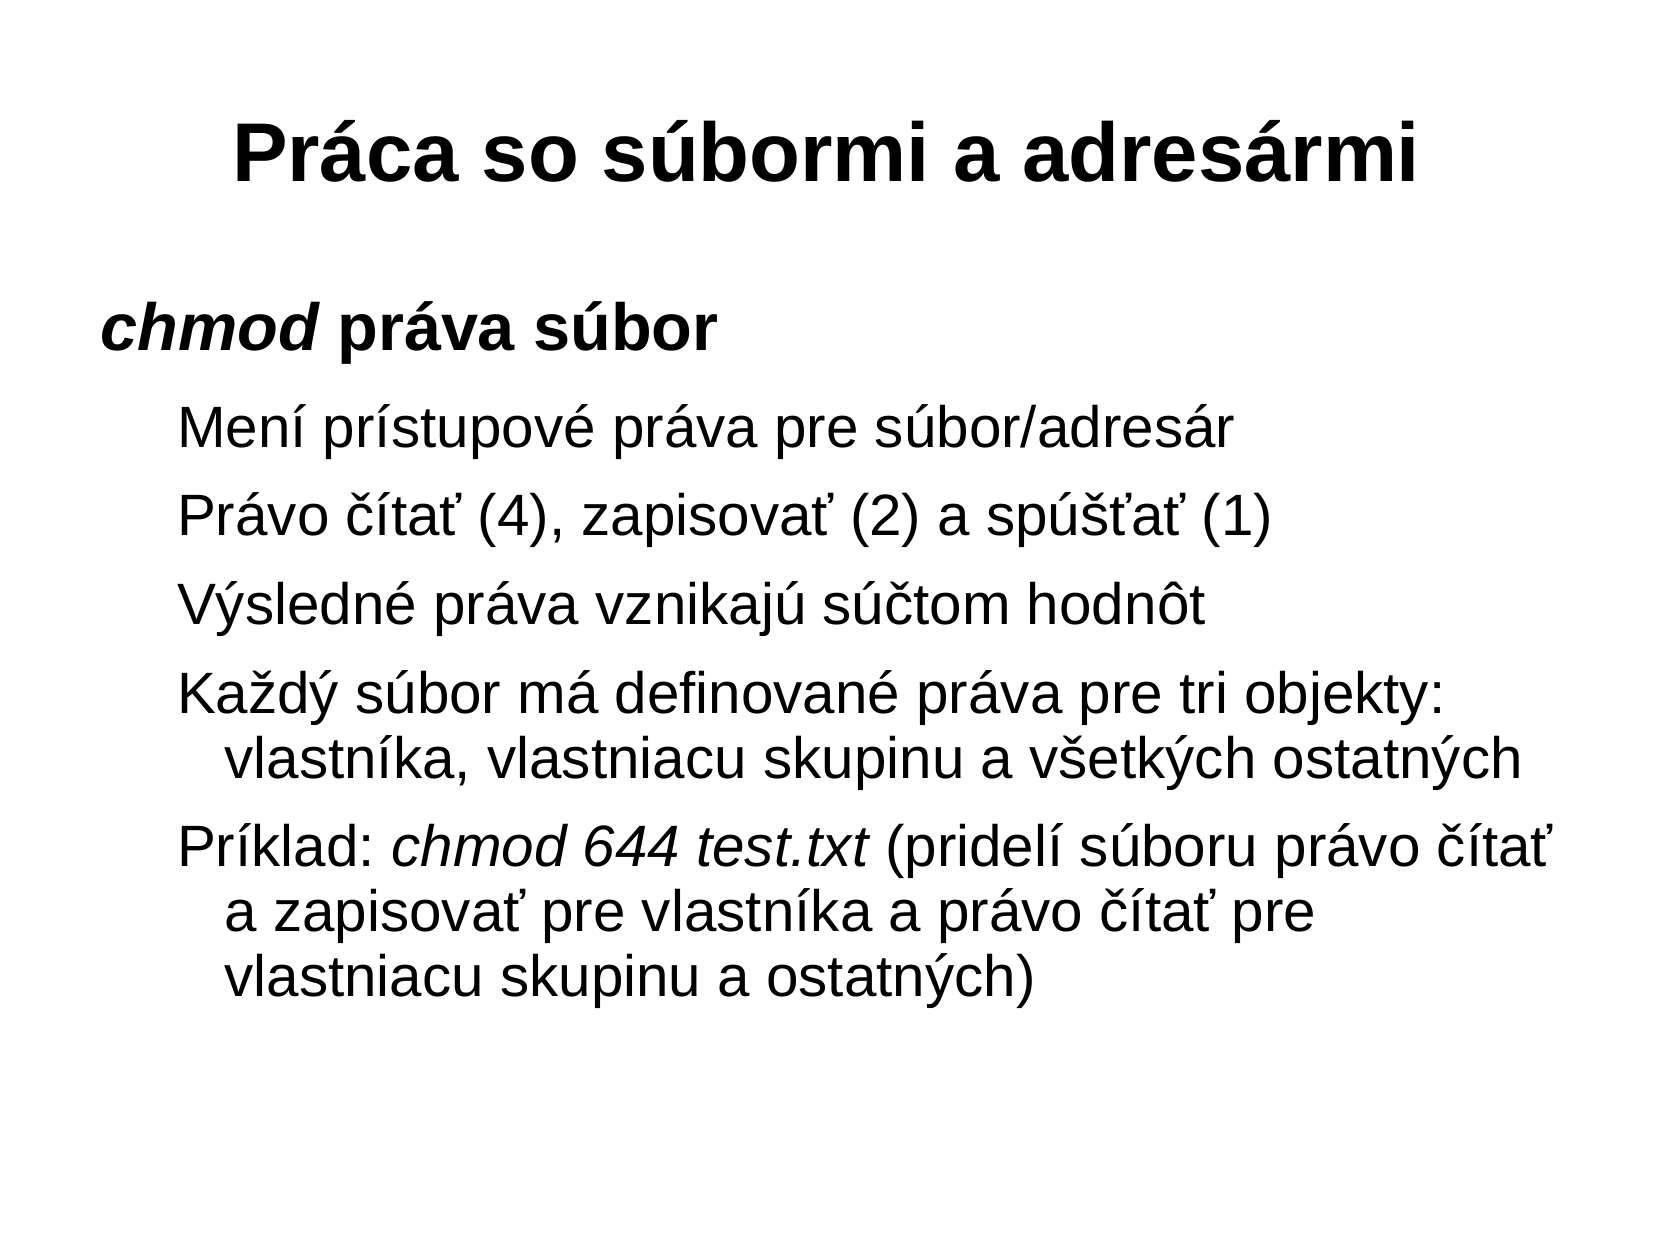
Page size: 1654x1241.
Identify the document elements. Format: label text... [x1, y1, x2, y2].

list chmod práva súbor Mení prístupové práva pre súbor/adresár Právo čítať (4), zapisovať (2) a spúšťať (1) Výsledné práva vznikajú súčtom hodnôt Každý súbor má definované práva pre tri objekty: vlastníka, vlastniacu skupinu a všetkých ostatných Príklad: chmod 644 test.txt (pridelí súboru právo čítať a zapisovať pre vlastníka a právo čítať pre vlastniacu skupinu a ostatných) [82, 290, 1571, 1123]
title Práca so súbormi a adresármi [82, 49, 1571, 257]
